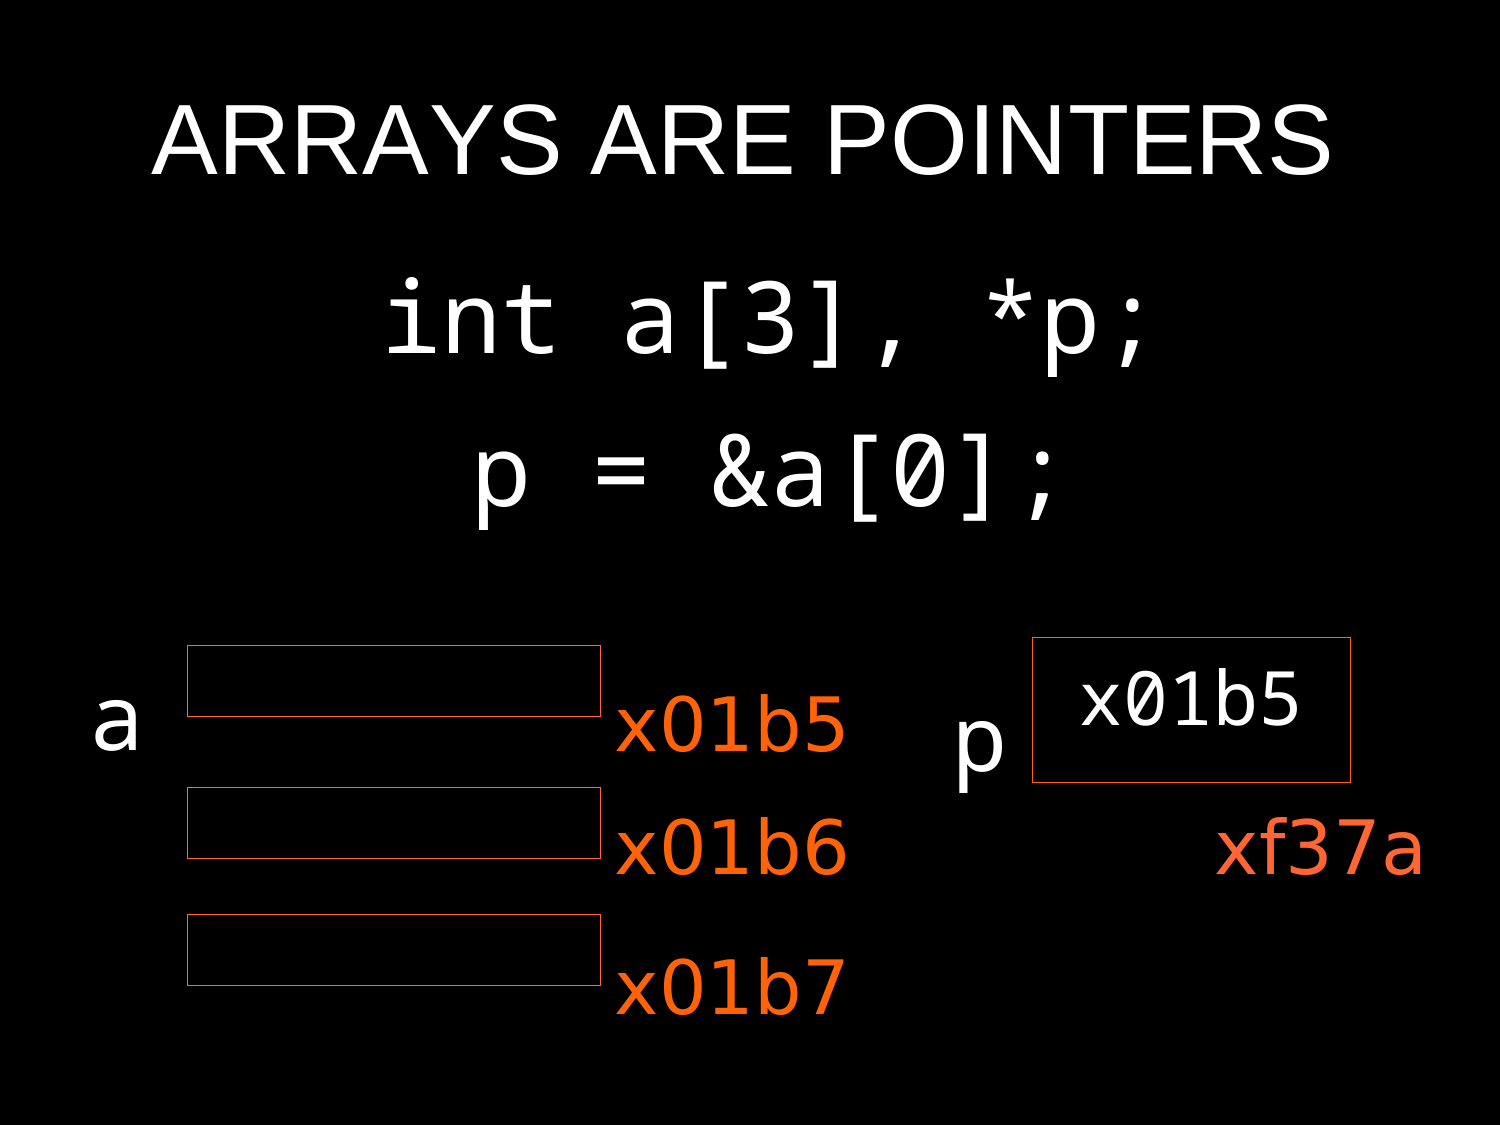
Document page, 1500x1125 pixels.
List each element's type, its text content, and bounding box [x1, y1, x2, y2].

title ARRAYS ARE POINTERS [75, 55, 1413, 225]
list int a[3], *p; p = &a[0]; [154, 246, 1388, 1051]
text_box x01b5 [600, 675, 938, 778]
text_box [188, 645, 601, 717]
text_box xf37a [1200, 797, 1447, 901]
text_box a [75, 645, 188, 767]
text_box [187, 914, 601, 986]
text_box x01b7 [600, 937, 938, 1040]
text_box x01b6 [600, 797, 938, 901]
text_box p [937, 666, 1026, 789]
text_box [187, 787, 601, 859]
text_box x01b5 [1032, 637, 1351, 783]
